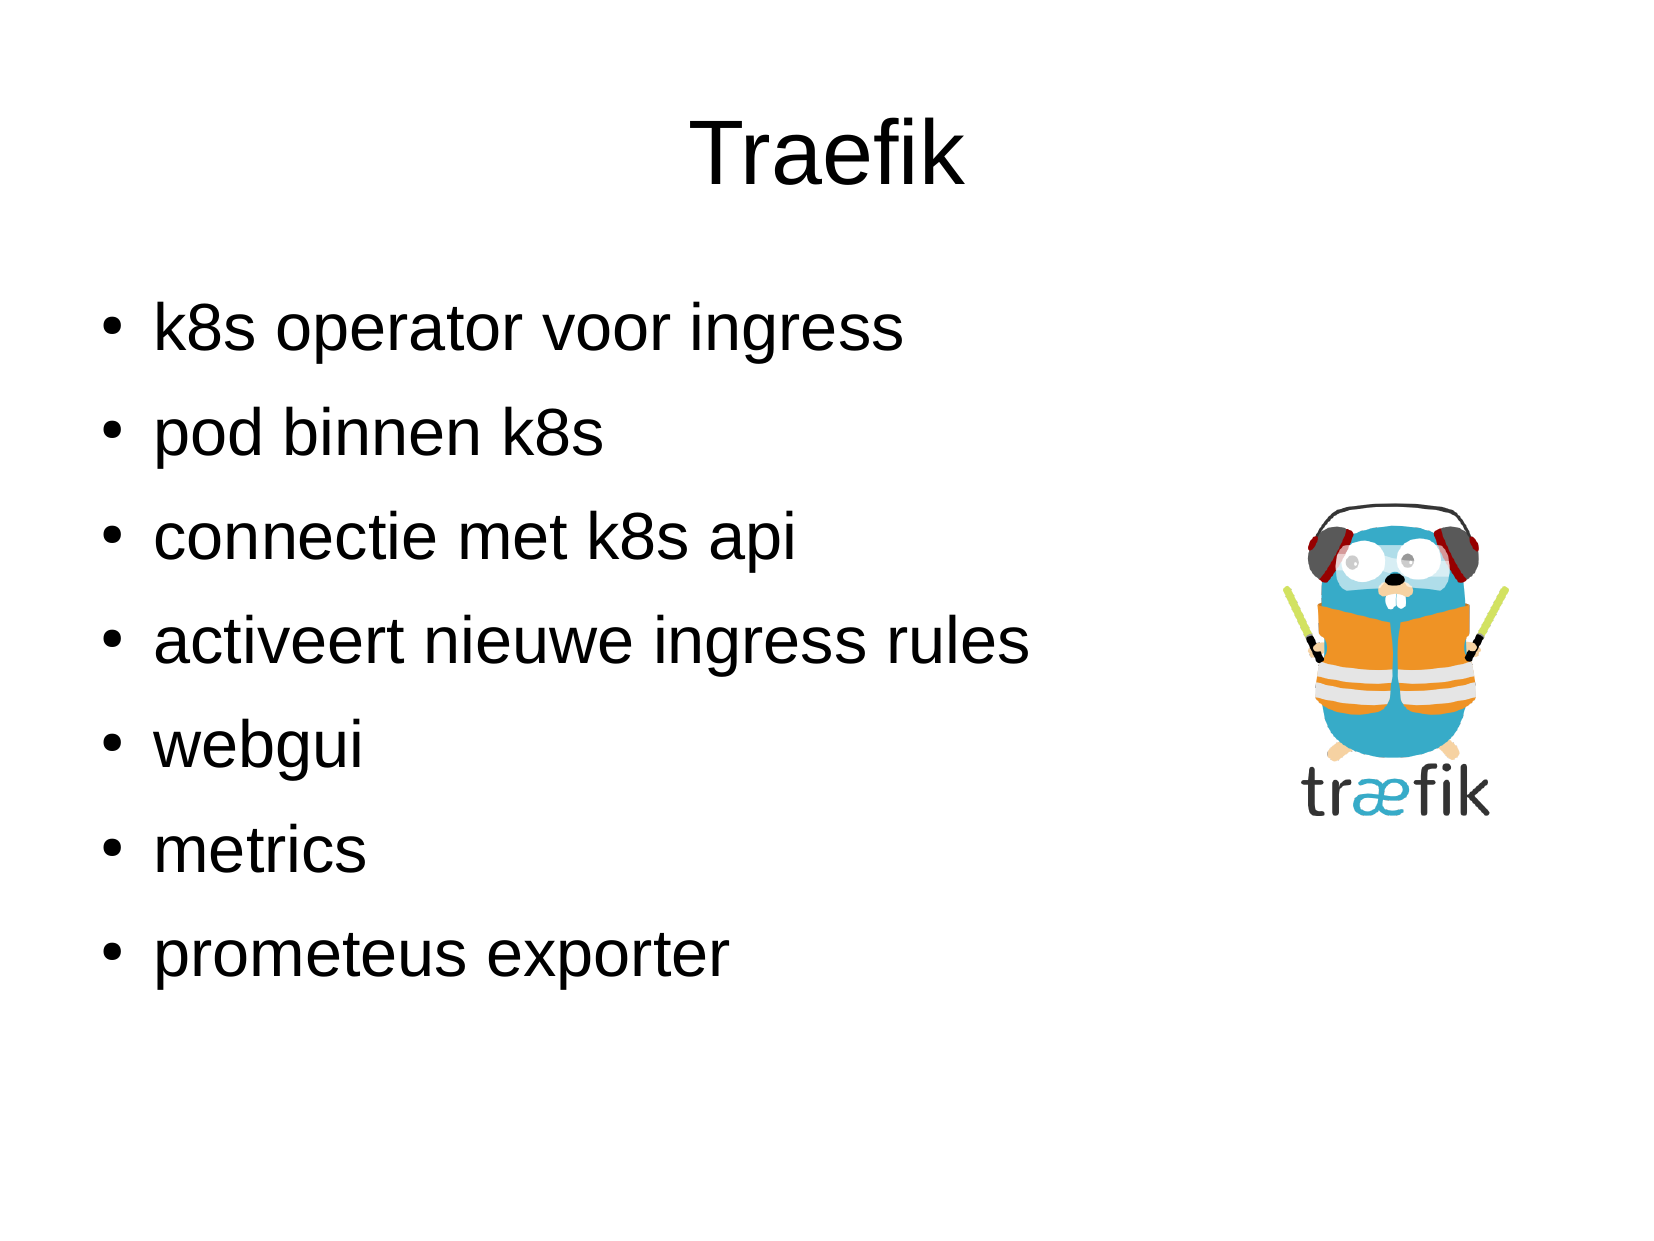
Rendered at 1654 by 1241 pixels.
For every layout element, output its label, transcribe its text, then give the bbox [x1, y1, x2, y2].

title Traefik [82, 49, 1571, 257]
list k8s operator voor ingress pod binnen k8s connectie met k8s api activeert nieuwe ingress rules webgui metrics prometeus exporter [82, 290, 1571, 1010]
picture [1170, 434, 1621, 886]
